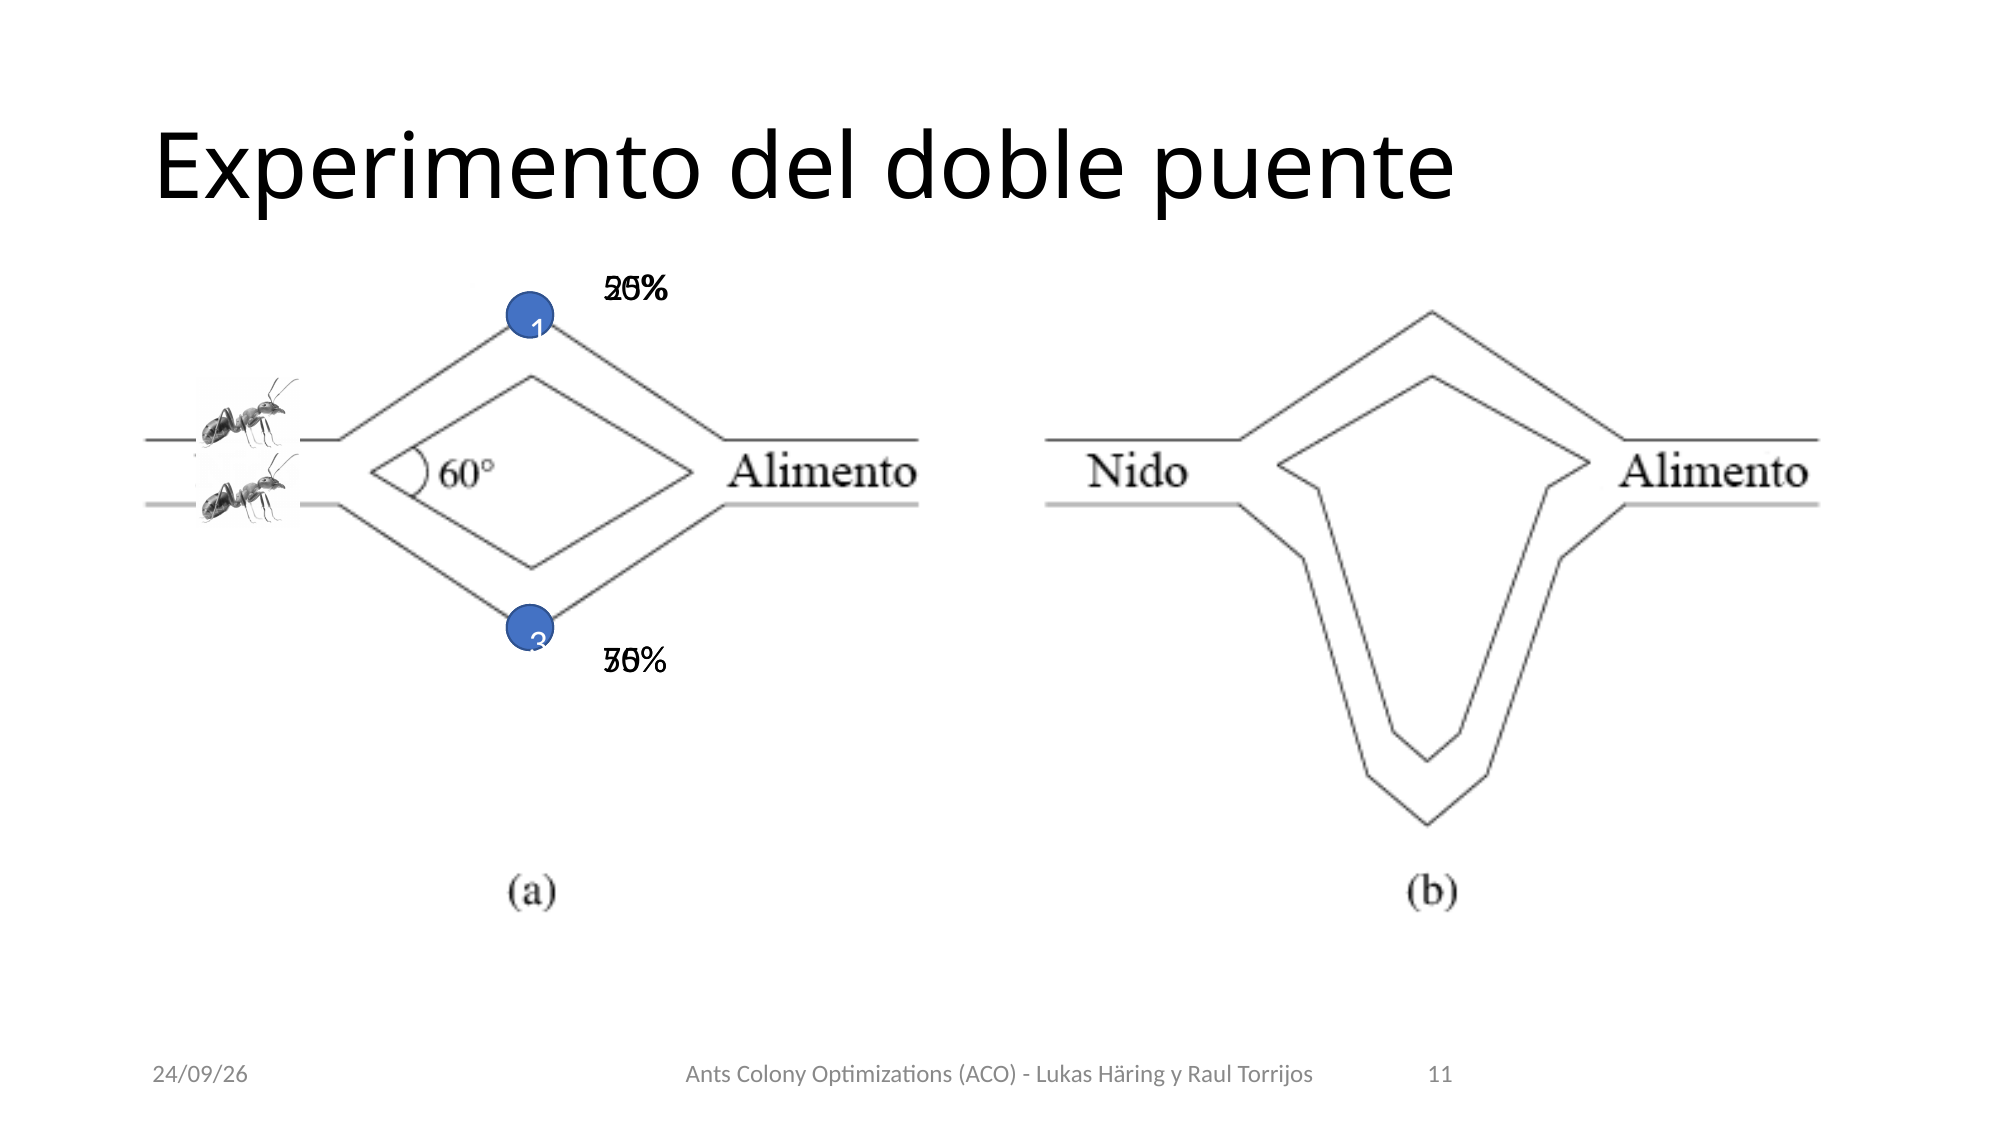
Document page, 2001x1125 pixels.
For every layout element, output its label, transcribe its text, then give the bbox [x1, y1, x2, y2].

text_box 1 [506, 292, 554, 338]
text_box 25% [589, 255, 685, 317]
picture [139, 255, 1831, 968]
text_box 3 [506, 605, 554, 651]
text_box [1412, 1042, 1863, 1103]
text_box Ants Colony Optimizations (ACO) - Lukas Häring y Raul Torrijos [662, 1042, 1338, 1103]
text_box 19/05/2019 [137, 1042, 588, 1103]
text_box 75% [587, 627, 684, 689]
title Experimento del doble puente [137, 59, 1863, 278]
